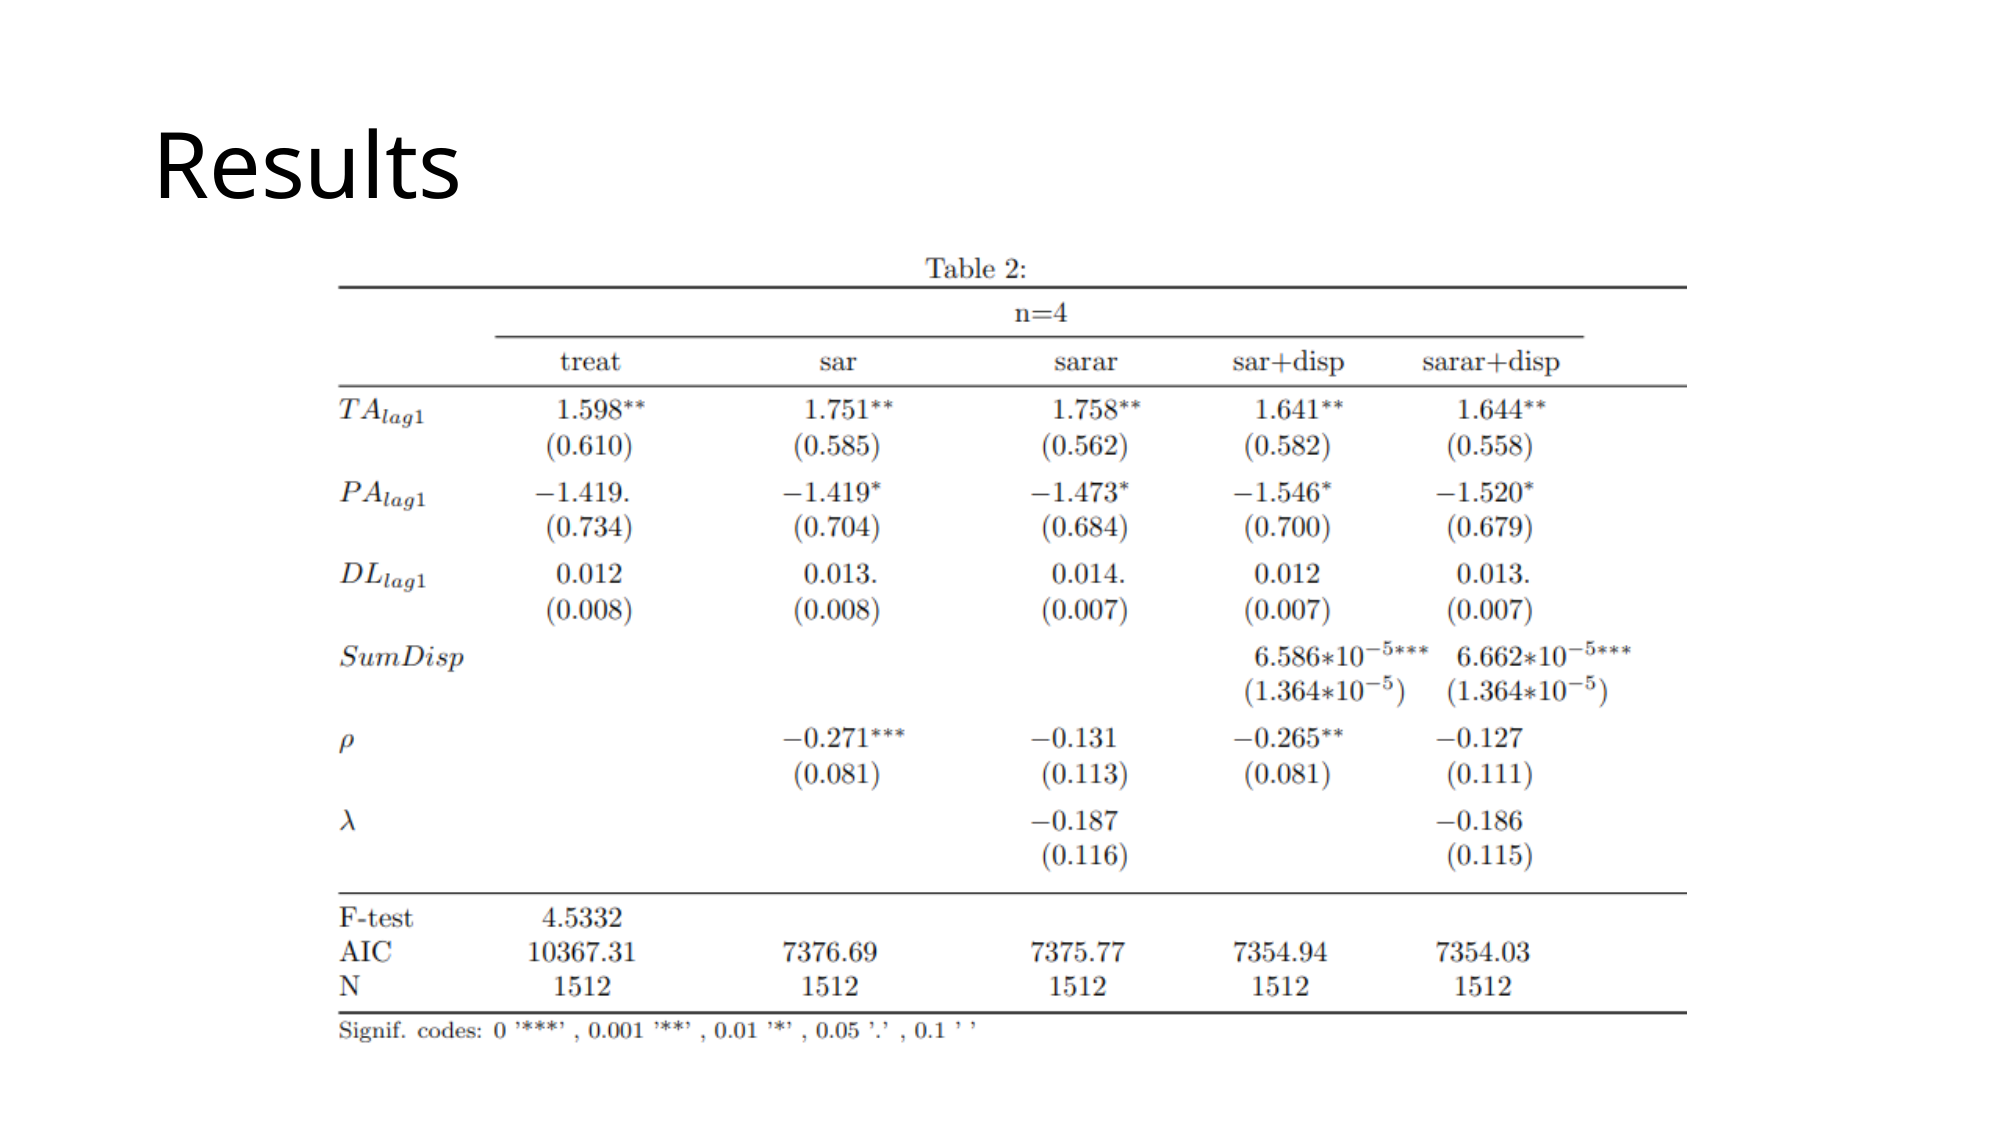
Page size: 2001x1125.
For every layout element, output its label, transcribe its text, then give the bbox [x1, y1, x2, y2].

title Results [137, 59, 1863, 278]
picture [318, 236, 1687, 1074]
